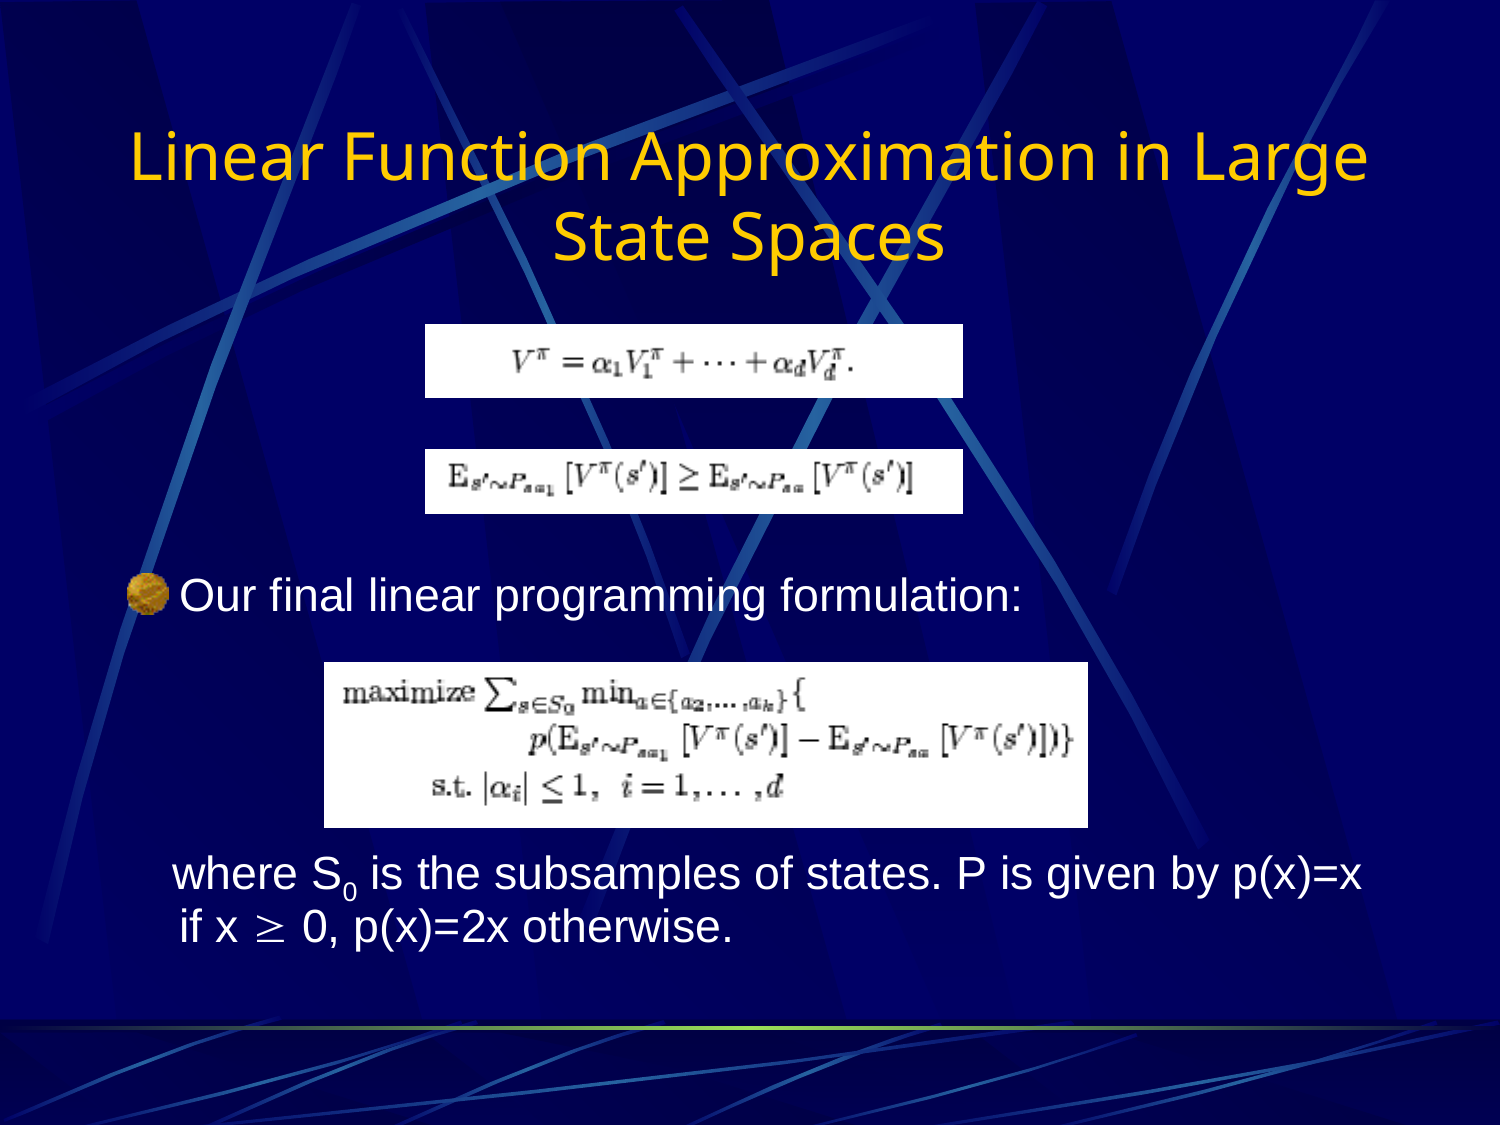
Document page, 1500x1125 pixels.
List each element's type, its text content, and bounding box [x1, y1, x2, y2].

title Linear Function Approximation in Large State Spaces [112, 76, 1388, 312]
chart [324, 662, 1088, 828]
list Our final linear programming formulation: where S0 is the subsamples of states. P is given by p(x)=x if x  0, p(x)=2x otherwise. [112, 487, 1388, 963]
chart [425, 324, 963, 398]
chart [425, 450, 963, 514]
